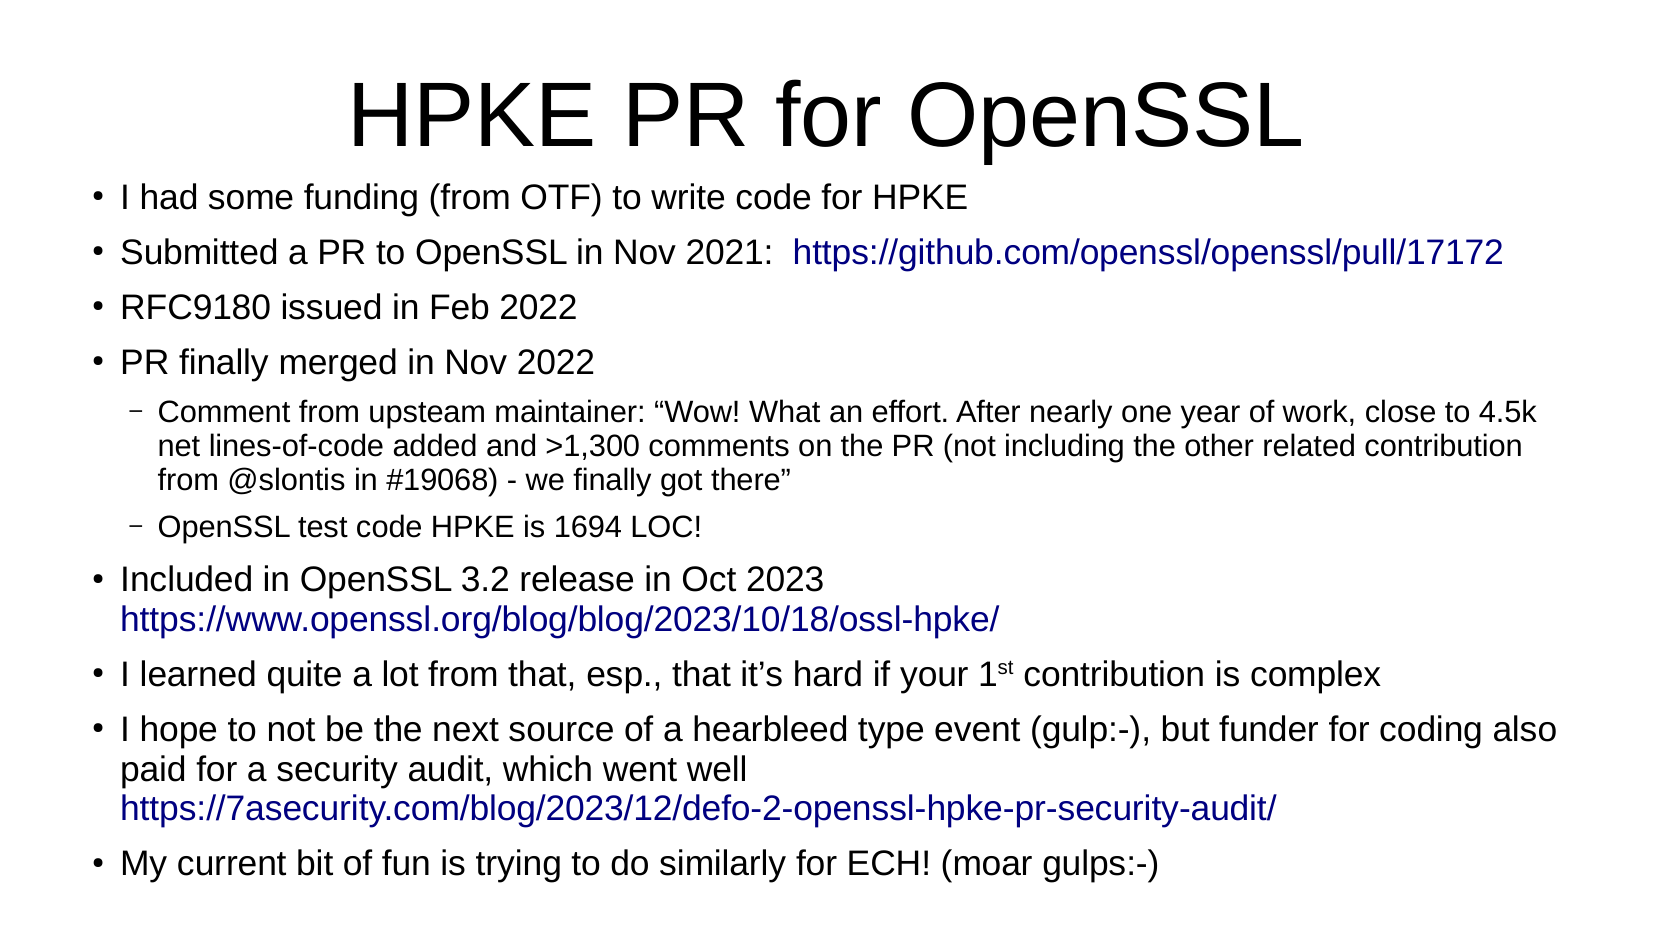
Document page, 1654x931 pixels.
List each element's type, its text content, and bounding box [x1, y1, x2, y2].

title HPKE PR for OpenSSL [82, 37, 1571, 177]
list I had some funding (from OTF) to write code for HPKE Submitted a PR to OpenSSL in Nov 2021: https://github.com/openssl/openssl/pull/17172 RFC9180 issued in Feb 2022 PR finally merged in Nov 2022 Comment from upsteam maintainer: “Wow! What an effort. After nearly one year of work, close to 4.5k net lines-of-code added and >1,300 comments on the PR (not including the other related contribution from @slontis in #19068) - we finally got there” OpenSSL test code HPKE is 1694 LOC! Included in OpenSSL 3.2 release in Oct 2023 https://www.openssl.org/blog/blog/2023/10/18/ossl-hpke/ I learned quite a lot from that, esp., that it’s hard if your 1st contribution is complex I hope to not be the next source of a hearbleed type event (gulp:-), but funder for coding also paid for a security audit, which went well https://7asecurity.com/blog/2023/12/defo-2-openssl-hpke-pr-security-audit/ My current bit of fun is trying to do similarly for ECH! (moar gulps:-) [82, 177, 1571, 886]
